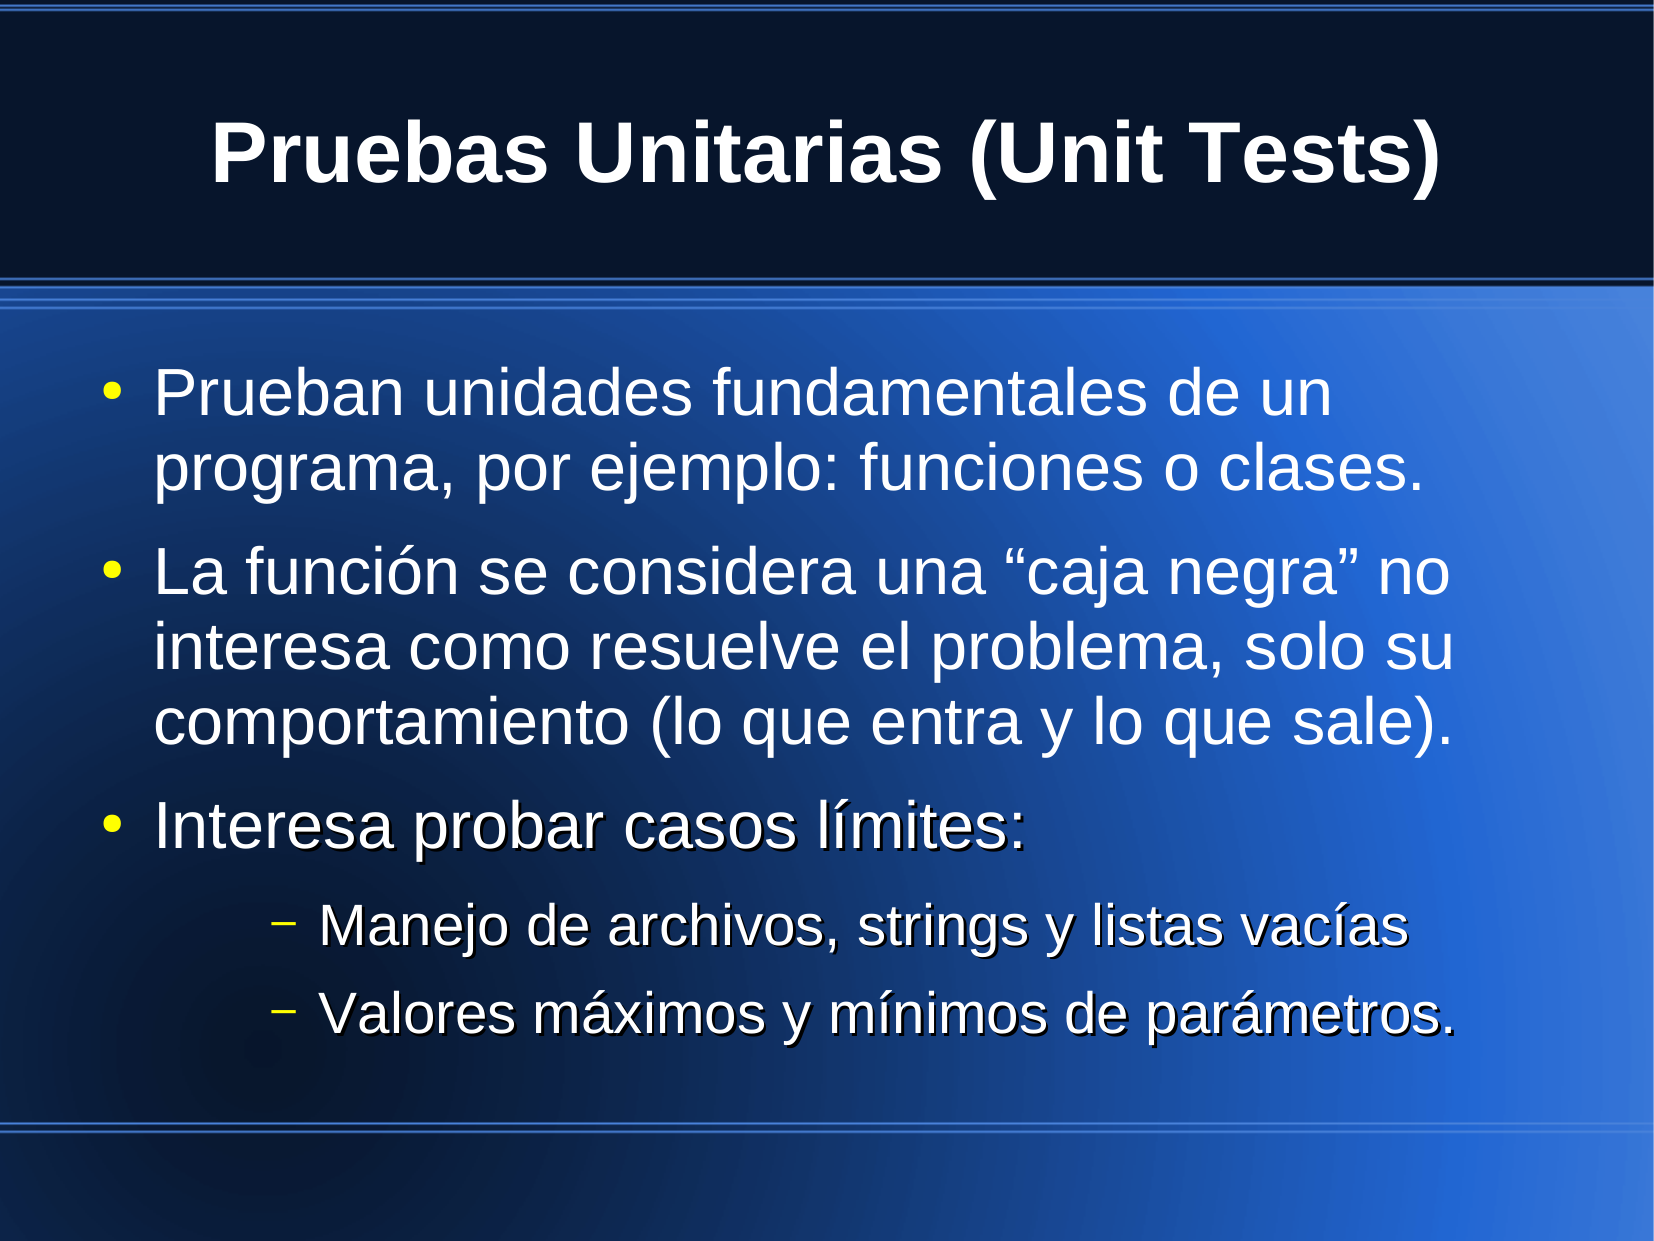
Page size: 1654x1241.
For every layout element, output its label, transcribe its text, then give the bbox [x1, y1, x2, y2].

picture [0, 0, 1654, 1241]
title Pruebas Unitarias (Unit Tests) [82, 49, 1571, 257]
list Prueban unidades fundamentales de un programa, por ejemplo: funciones o clases. La función se considera una “caja negra” no interesa como resuelve el problema, solo su comportamiento (lo que entra y lo que sale). Interesa probar casos límites: Manejo de archivos, strings y listas vacías Valores máximos y mínimos de parámetros. [82, 355, 1571, 1075]
